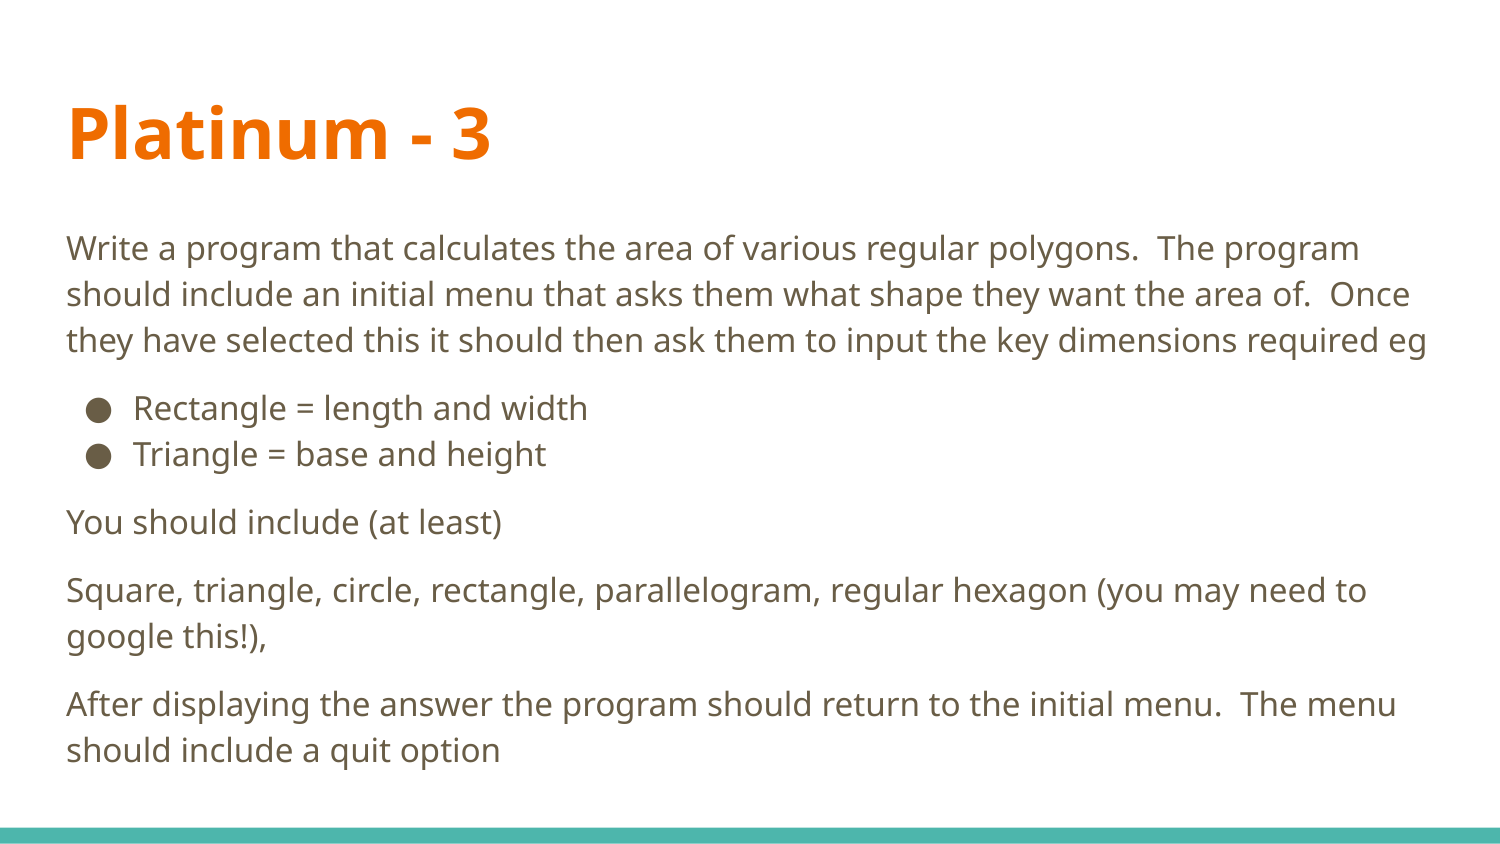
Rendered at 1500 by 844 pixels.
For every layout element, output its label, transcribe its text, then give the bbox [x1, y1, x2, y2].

list Write a program that calculates the area of various regular polygons. The program should include an initial menu that asks them what shape they want the area of. Once they have selected this it should then ask them to input the key dimensions required eg Rectangle = length and width Triangle = base and height You should include (at least) Square, triangle, circle, rectangle, parallelogram, regular hexagon (you may need to google this!), After displaying the answer the program should return to the initial menu. The menu should include a quit option [51, 205, 1449, 804]
title Platinum - 3 [51, 72, 1449, 189]
